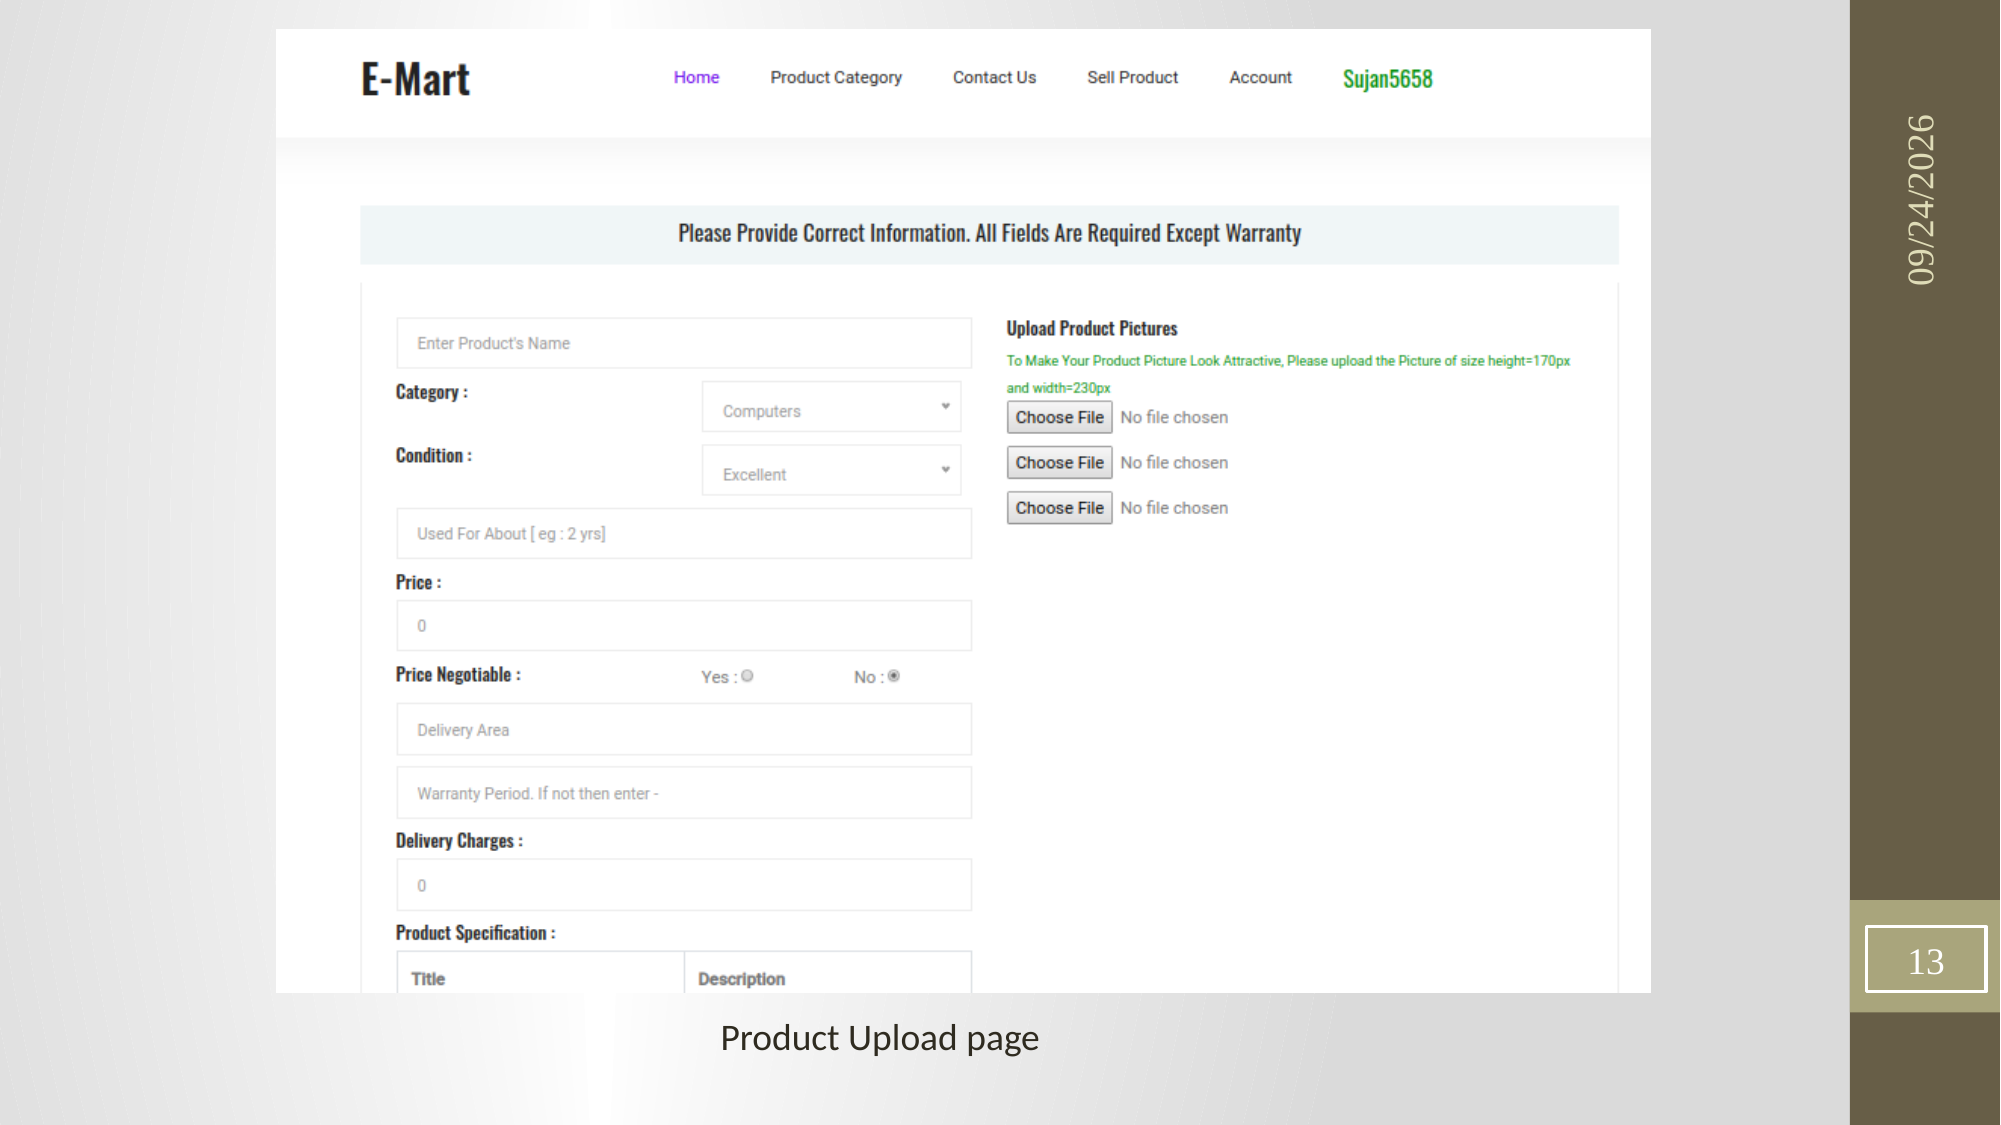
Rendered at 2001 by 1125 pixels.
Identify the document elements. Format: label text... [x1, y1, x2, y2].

slide_number <number> [1866, 926, 1987, 992]
text_box Product Upload page [705, 1005, 1246, 1065]
slide_number 11/22/2020 [1878, 100, 1959, 501]
picture [276, 29, 1651, 993]
